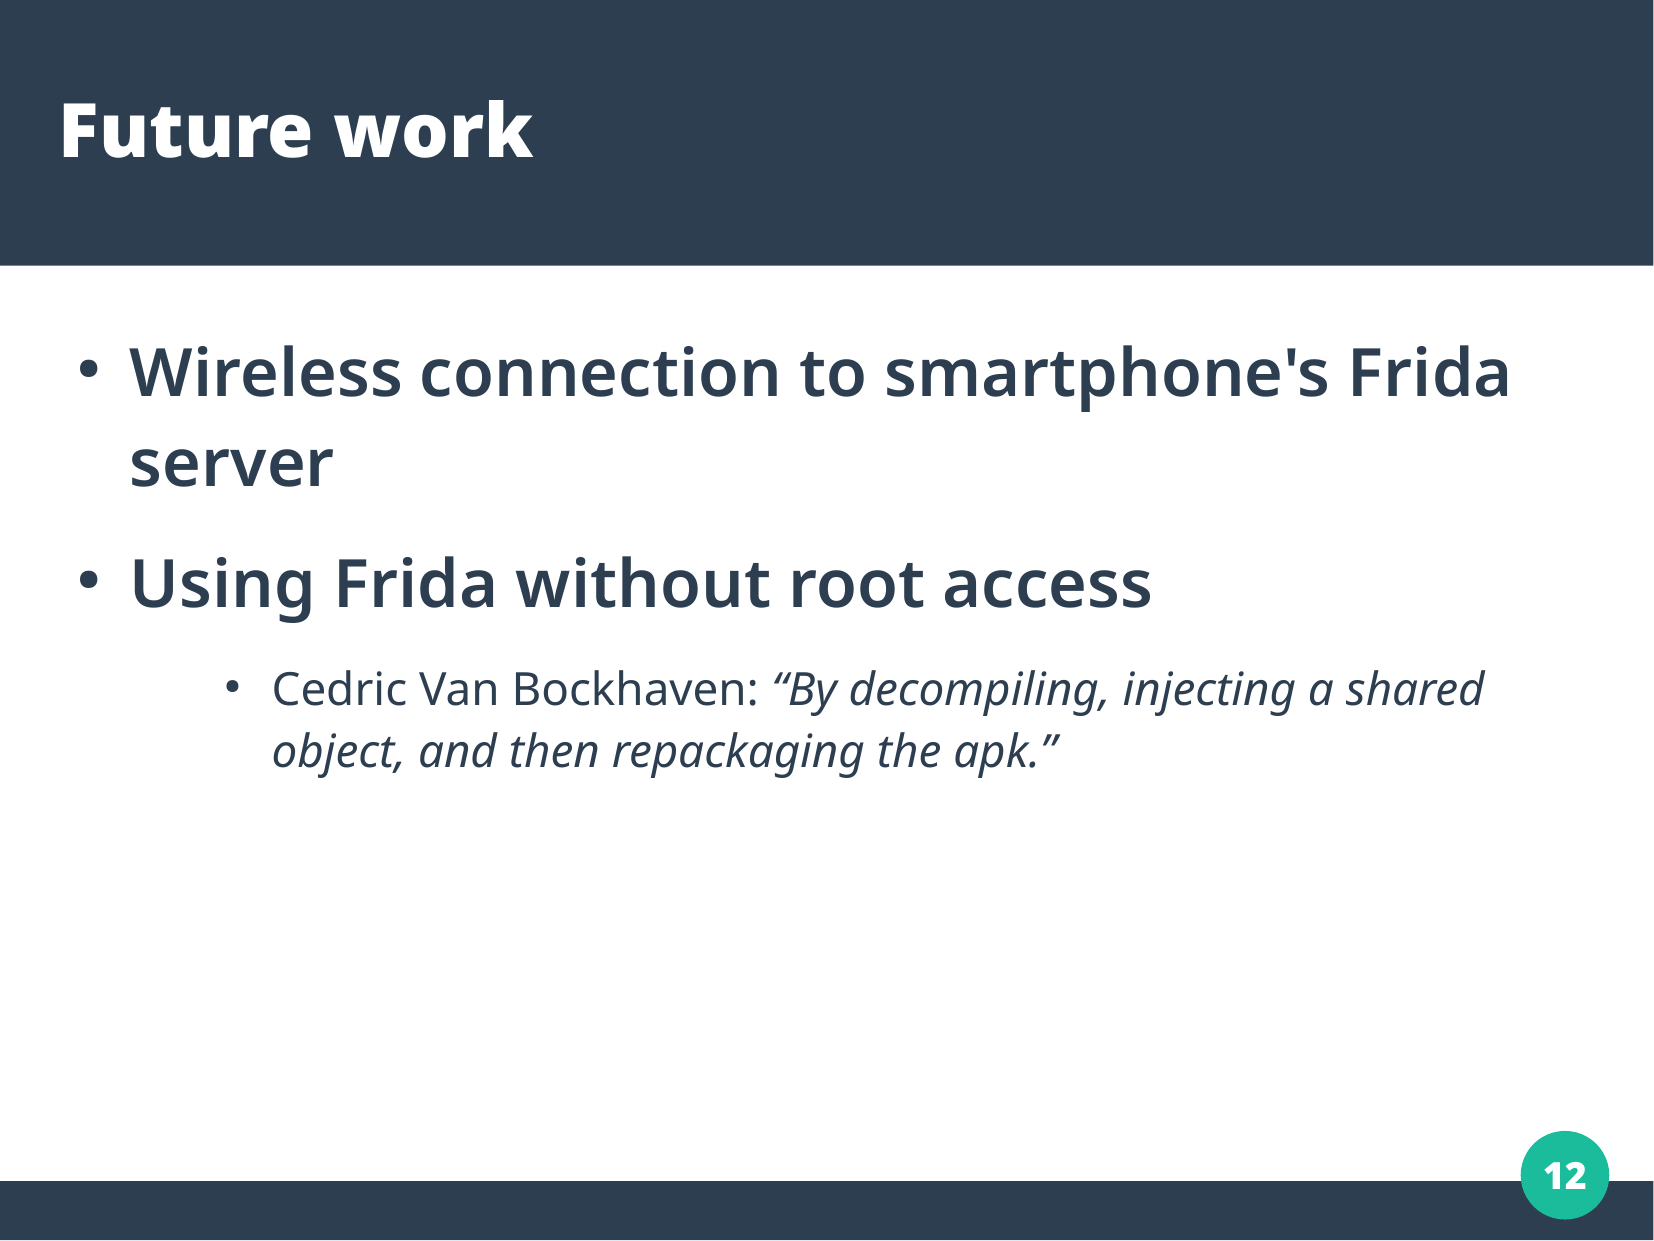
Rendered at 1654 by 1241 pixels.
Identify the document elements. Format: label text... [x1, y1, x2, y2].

title Future work [59, 49, 1595, 207]
list Wireless connection to smartphone's Frida server Using Frida without root access Cedric Van Bockhaven: “By decompiling, injecting a shared object, and then repackaging the apk.” [59, 324, 1595, 1152]
